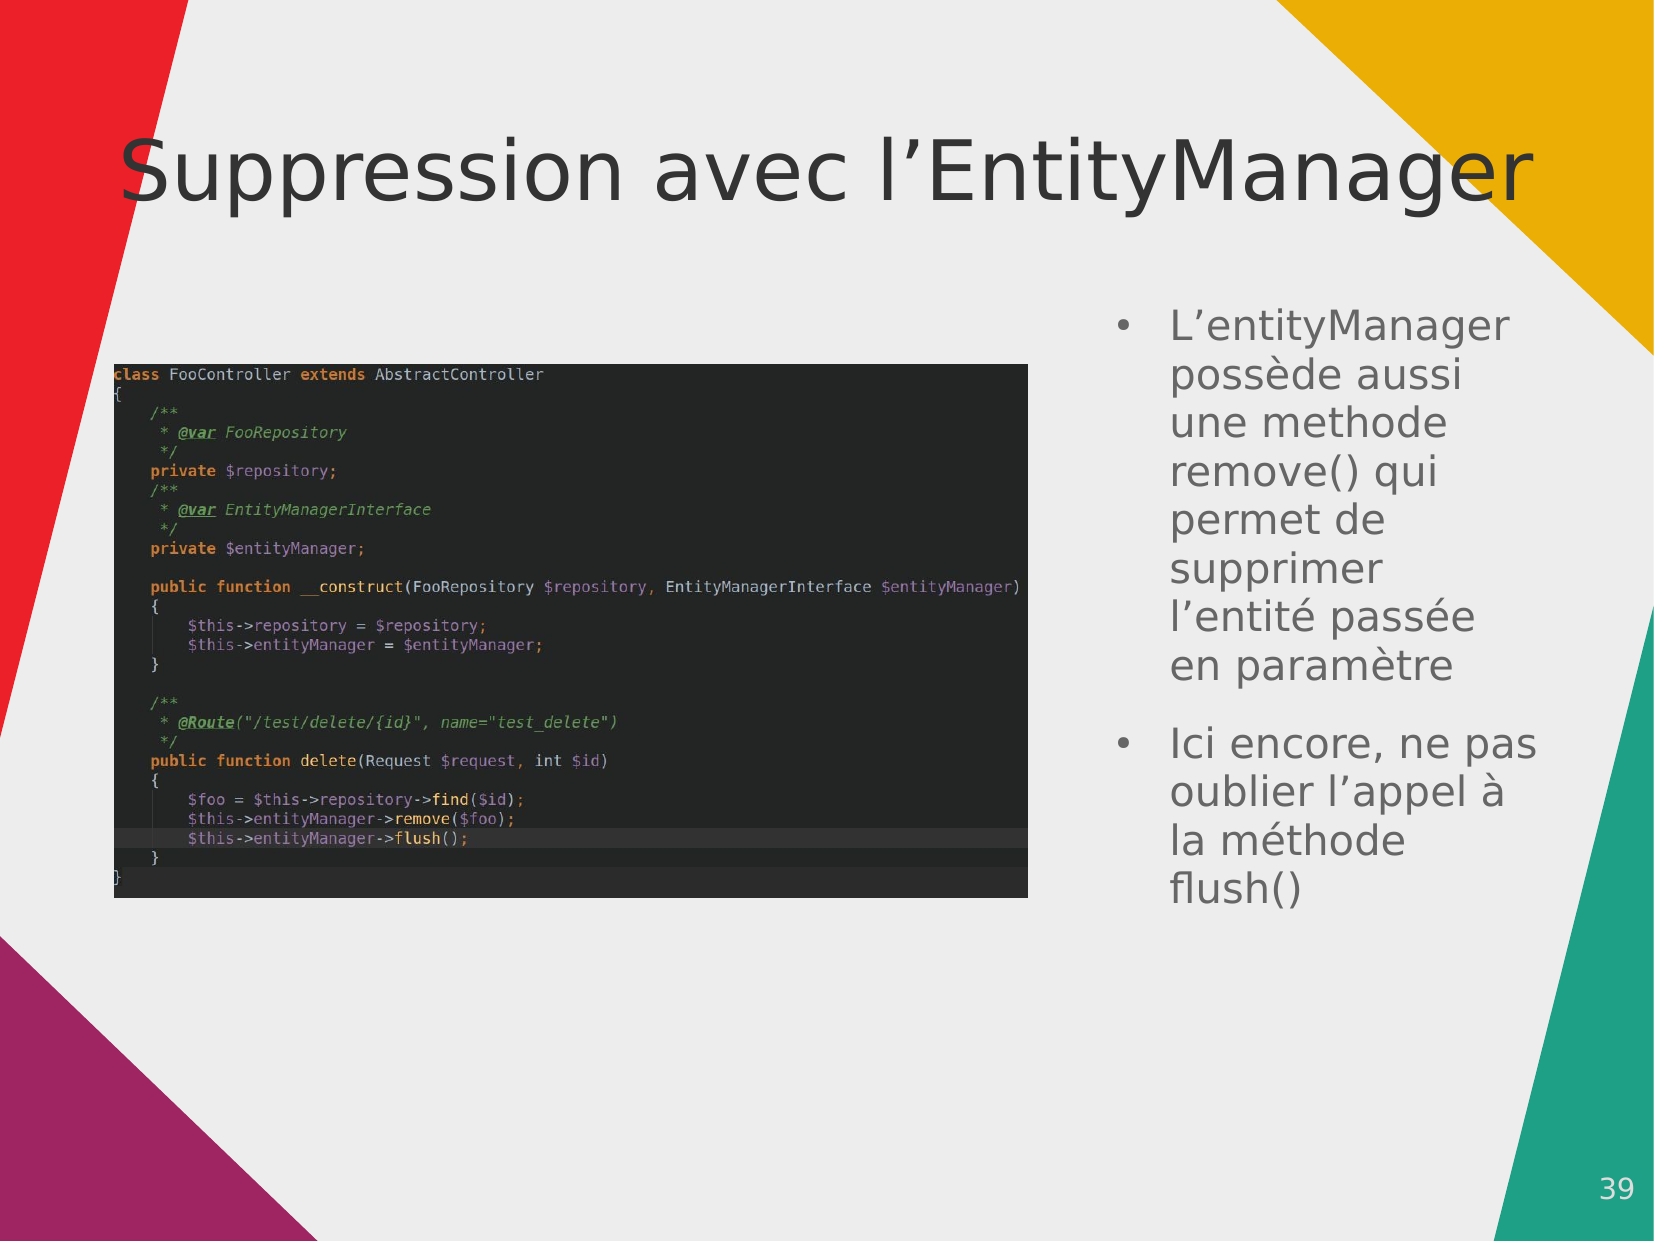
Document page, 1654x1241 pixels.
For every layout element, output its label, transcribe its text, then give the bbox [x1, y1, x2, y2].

picture [114, 364, 1028, 898]
list L’entityManager possède aussi une methode remove() qui permet de supprimer l’entité passée en paramètre Ici encore, ne pas oublier l’appel à la méthode flush() [1098, 302, 1540, 1033]
title Suppression avec l’EntityManager [114, 73, 1539, 271]
